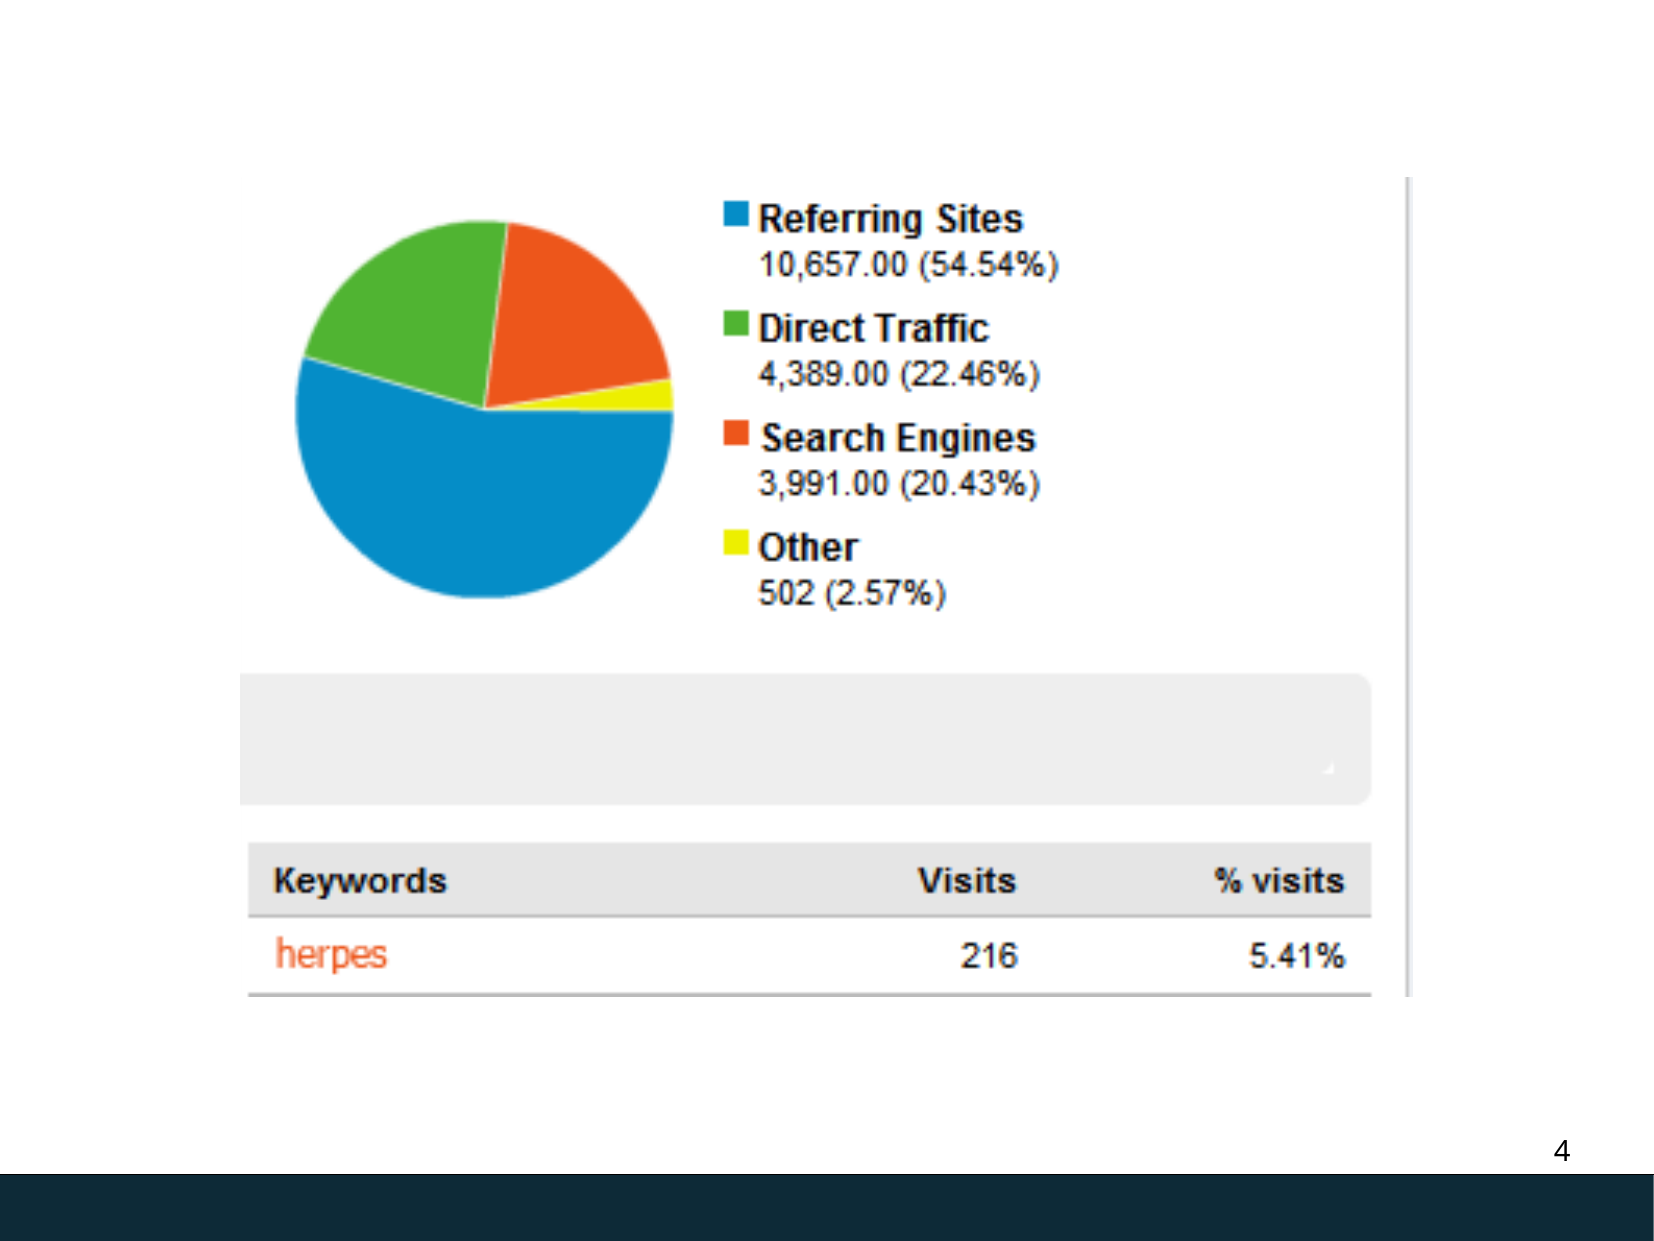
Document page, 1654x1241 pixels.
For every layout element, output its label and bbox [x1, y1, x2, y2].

picture [240, 177, 1413, 997]
